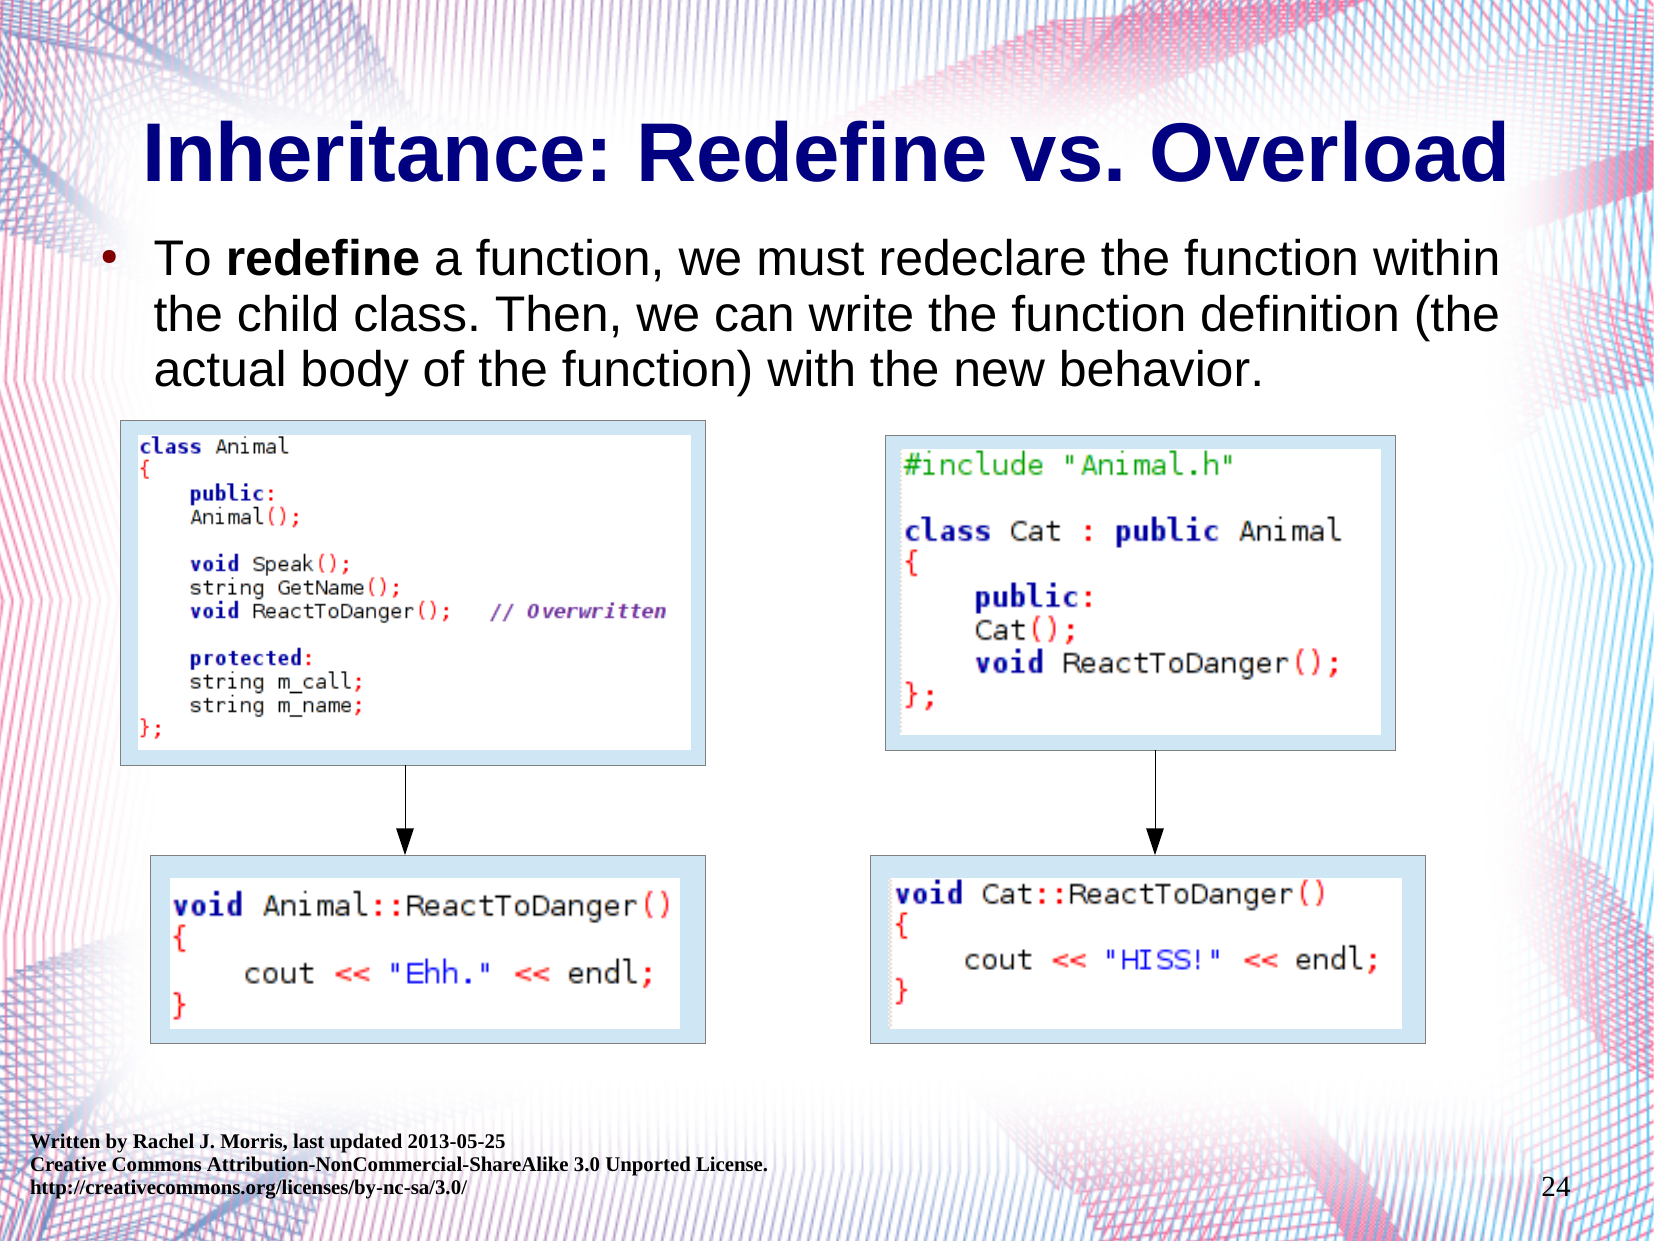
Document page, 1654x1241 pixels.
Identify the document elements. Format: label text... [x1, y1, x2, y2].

list To redefine a function, we must redeclare the function within the child class. Then, we can write the function definition (the actual body of the function) with the new behavior. [82, 230, 1571, 398]
title Inheritance: Redefine vs. Overload [82, 49, 1571, 230]
picture [0, 0, 1654, 1241]
text_box [150, 855, 706, 1044]
text_box [120, 420, 706, 766]
text_box [885, 435, 1396, 751]
text_box [870, 855, 1426, 1044]
